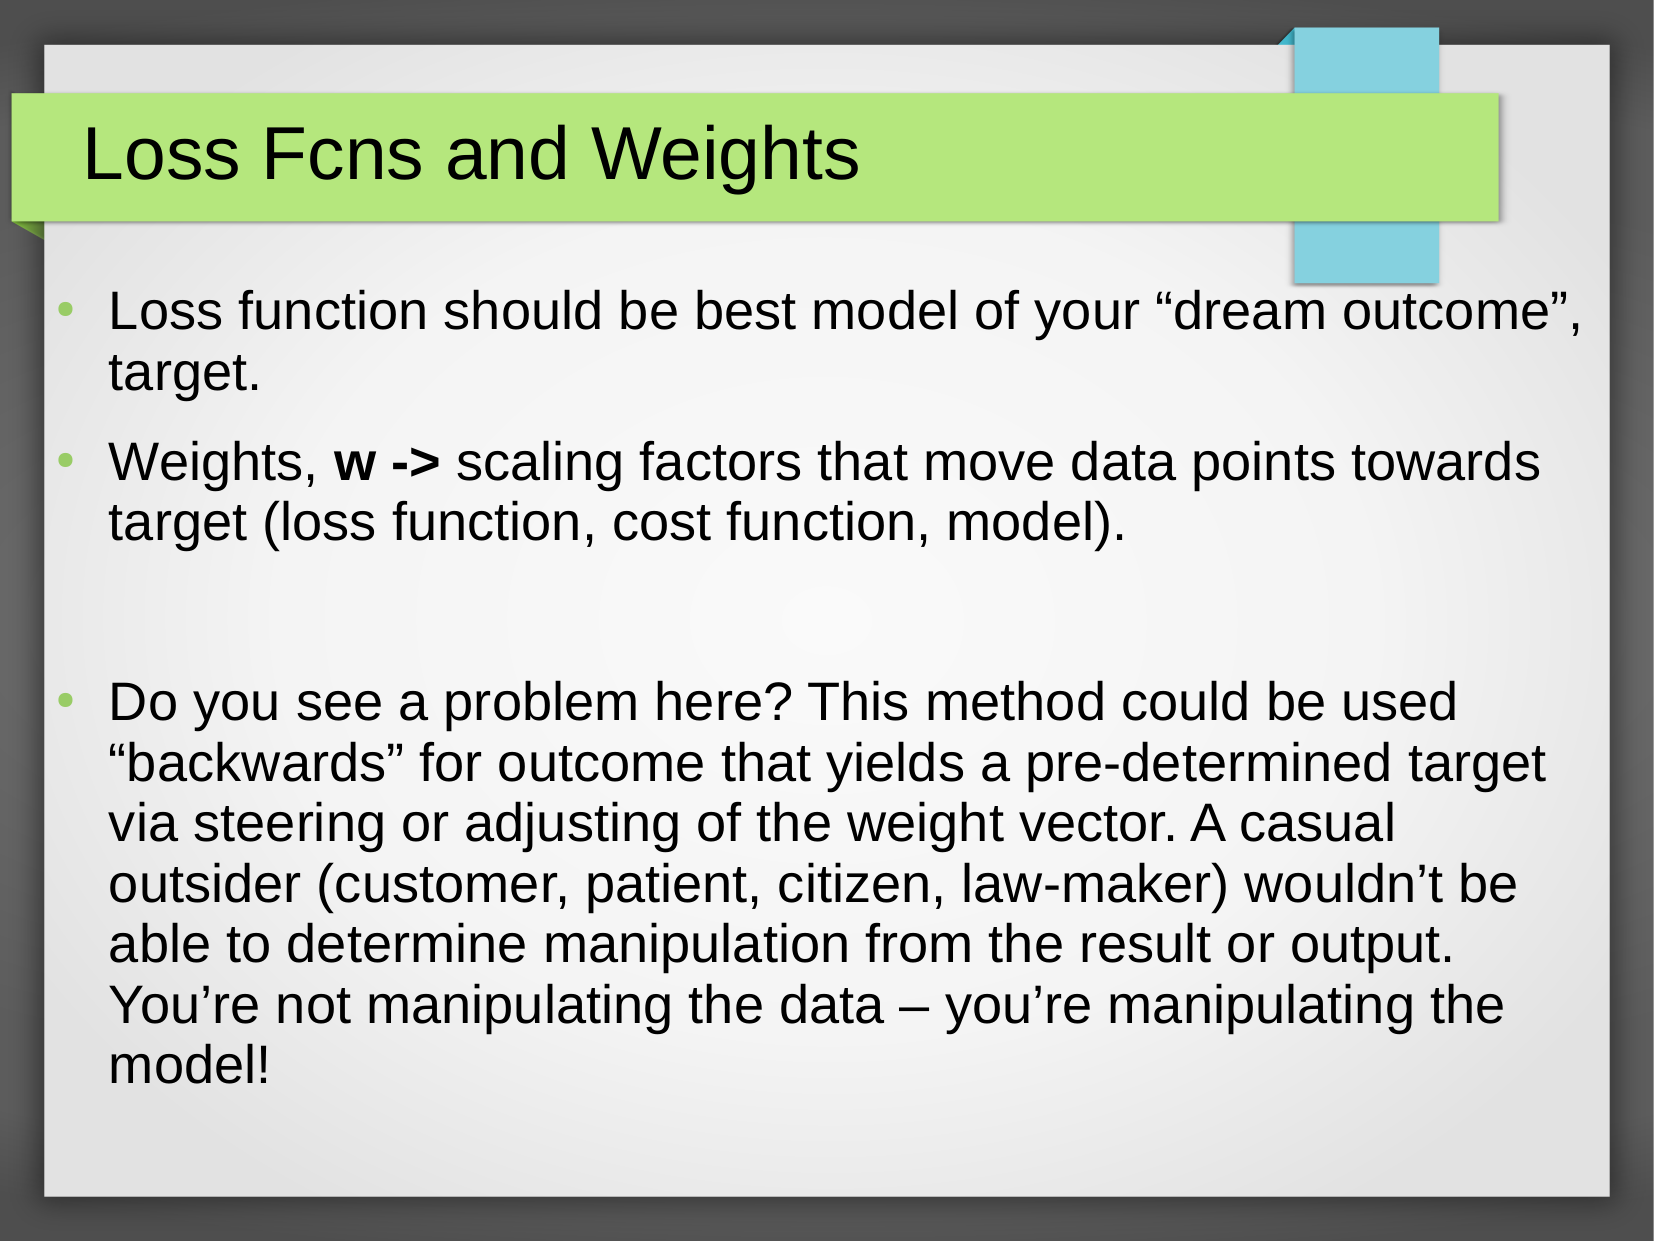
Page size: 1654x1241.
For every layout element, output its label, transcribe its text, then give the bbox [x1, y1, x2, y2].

title Loss Fcns and Weights [82, 94, 1486, 213]
list Loss function should be best model of your “dream outcome”, target. Weights, w -> scaling factors that move data points towards target (loss function, cost function, model). Do you see a problem here? This method could be used “backwards” for outcome that yields a pre-determined target via steering or adjusting of the weight vector. A casual outsider (customer, patient, citizen, law-maker) wouldn’t be able to determine manipulation from the result or output. You’re not manipulating the data – you’re manipulating the model! [38, 280, 1599, 1211]
picture [0, 0, 1654, 1241]
